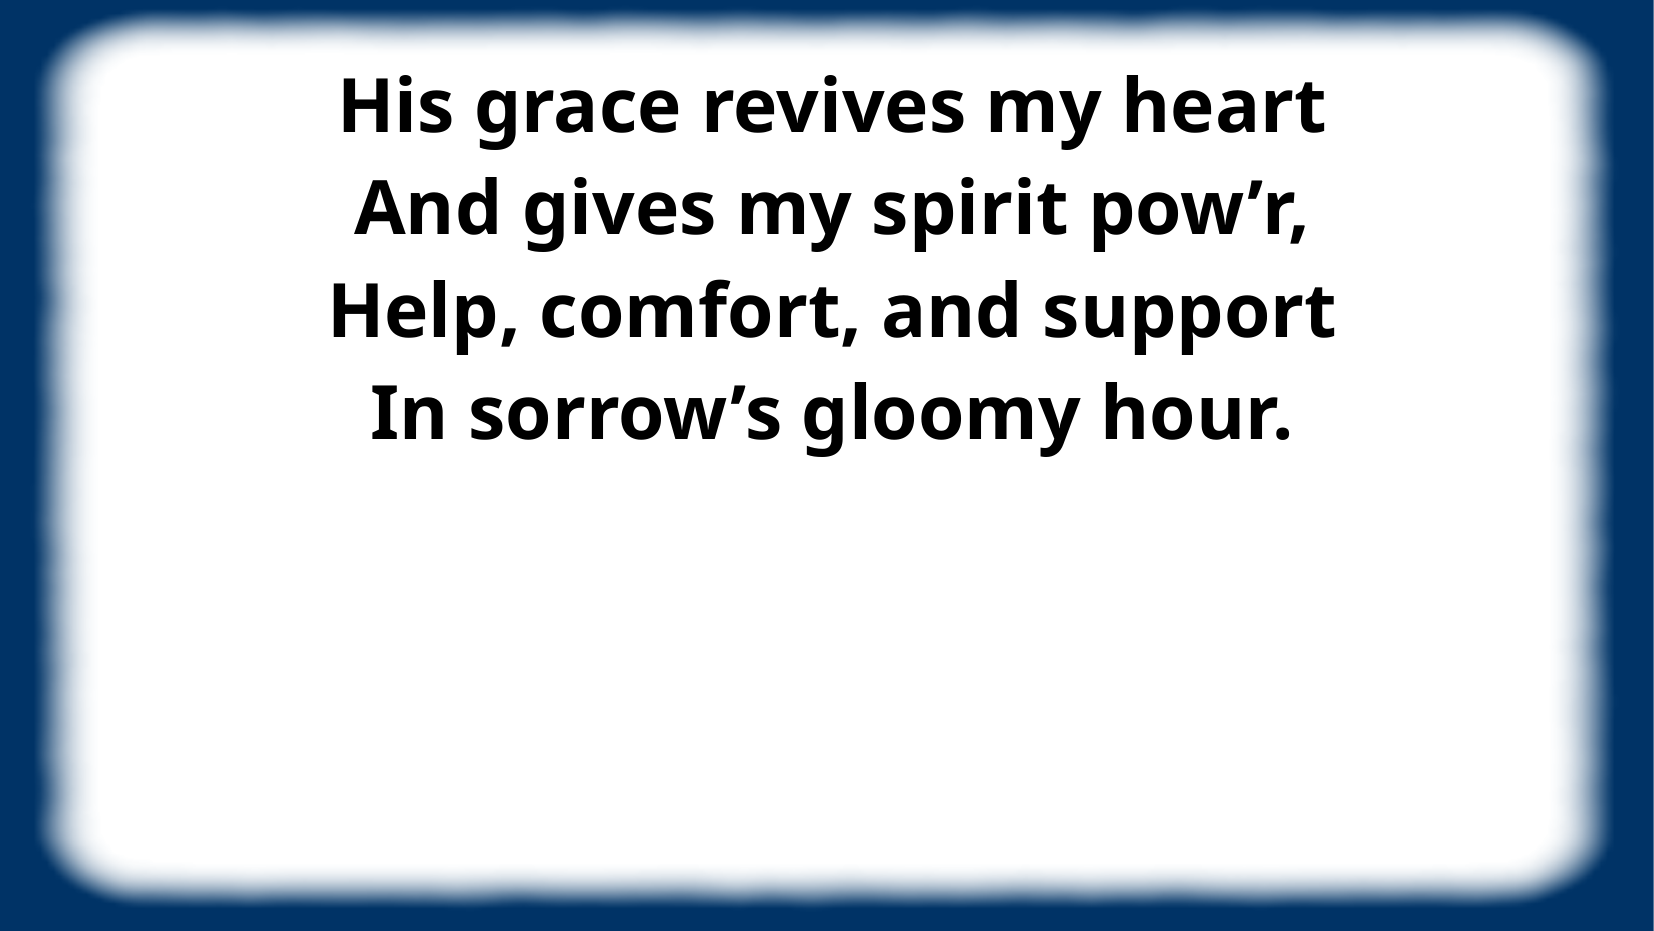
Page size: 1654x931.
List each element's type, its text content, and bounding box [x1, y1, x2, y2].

text_box His grace revives my heart And gives my spirit pow’r, Help, comfort, and support In sorrow’s gloomy hour. [105, 45, 1561, 460]
picture [0, 0, 1654, 931]
